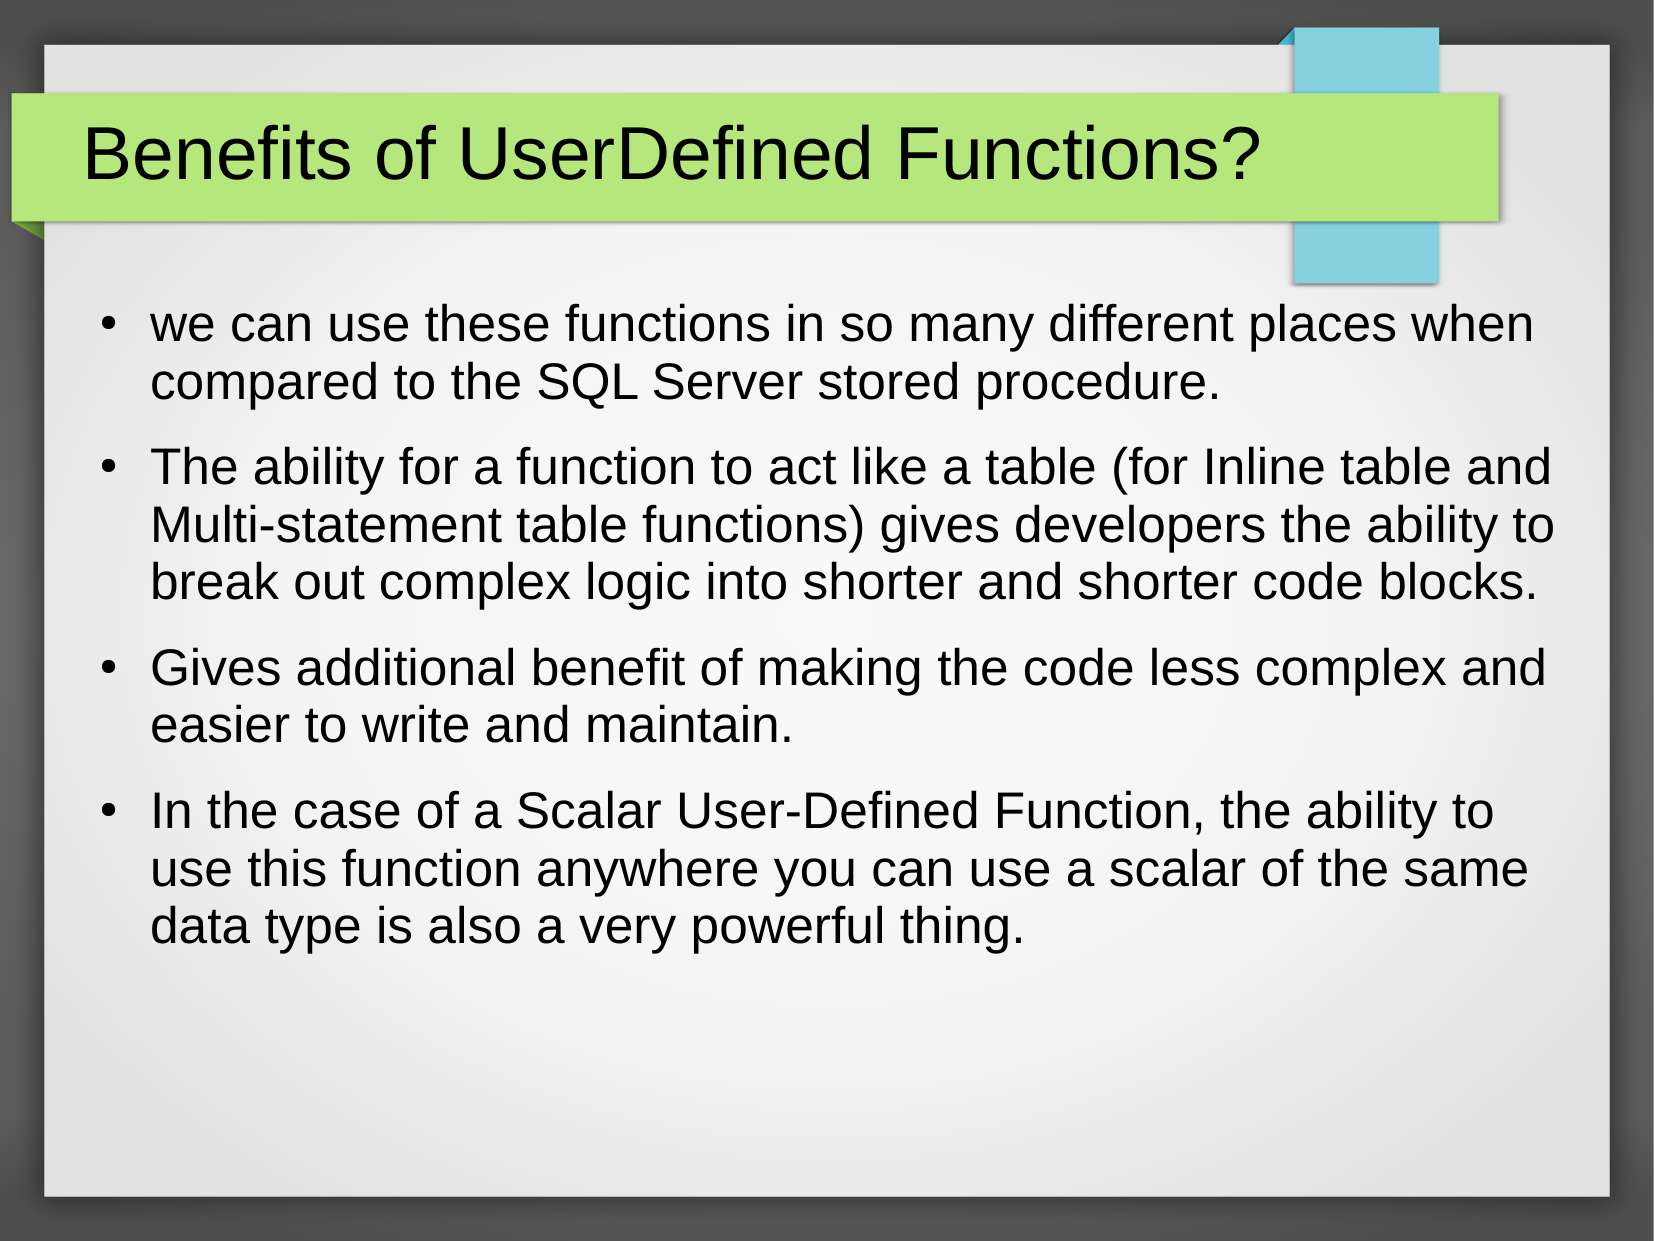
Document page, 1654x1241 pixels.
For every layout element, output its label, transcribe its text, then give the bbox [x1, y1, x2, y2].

picture [0, 0, 1654, 1241]
title Benefits of User­Defined Functions? [82, 94, 1264, 213]
list we can use these functions in so many different places when compared to the SQL Server stored procedure. The ability for a function to act like a table (for Inline table and Multi-statement table functions) gives developers the ability to break out complex logic into shorter and shorter code blocks. Gives additional benefit of making the code less complex and easier to write and maintain. In the case of a Scalar User-Defined Function, the ability to use this function anywhere you can use a scalar of the same data type is also a very powerful thing. [82, 295, 1571, 1015]
